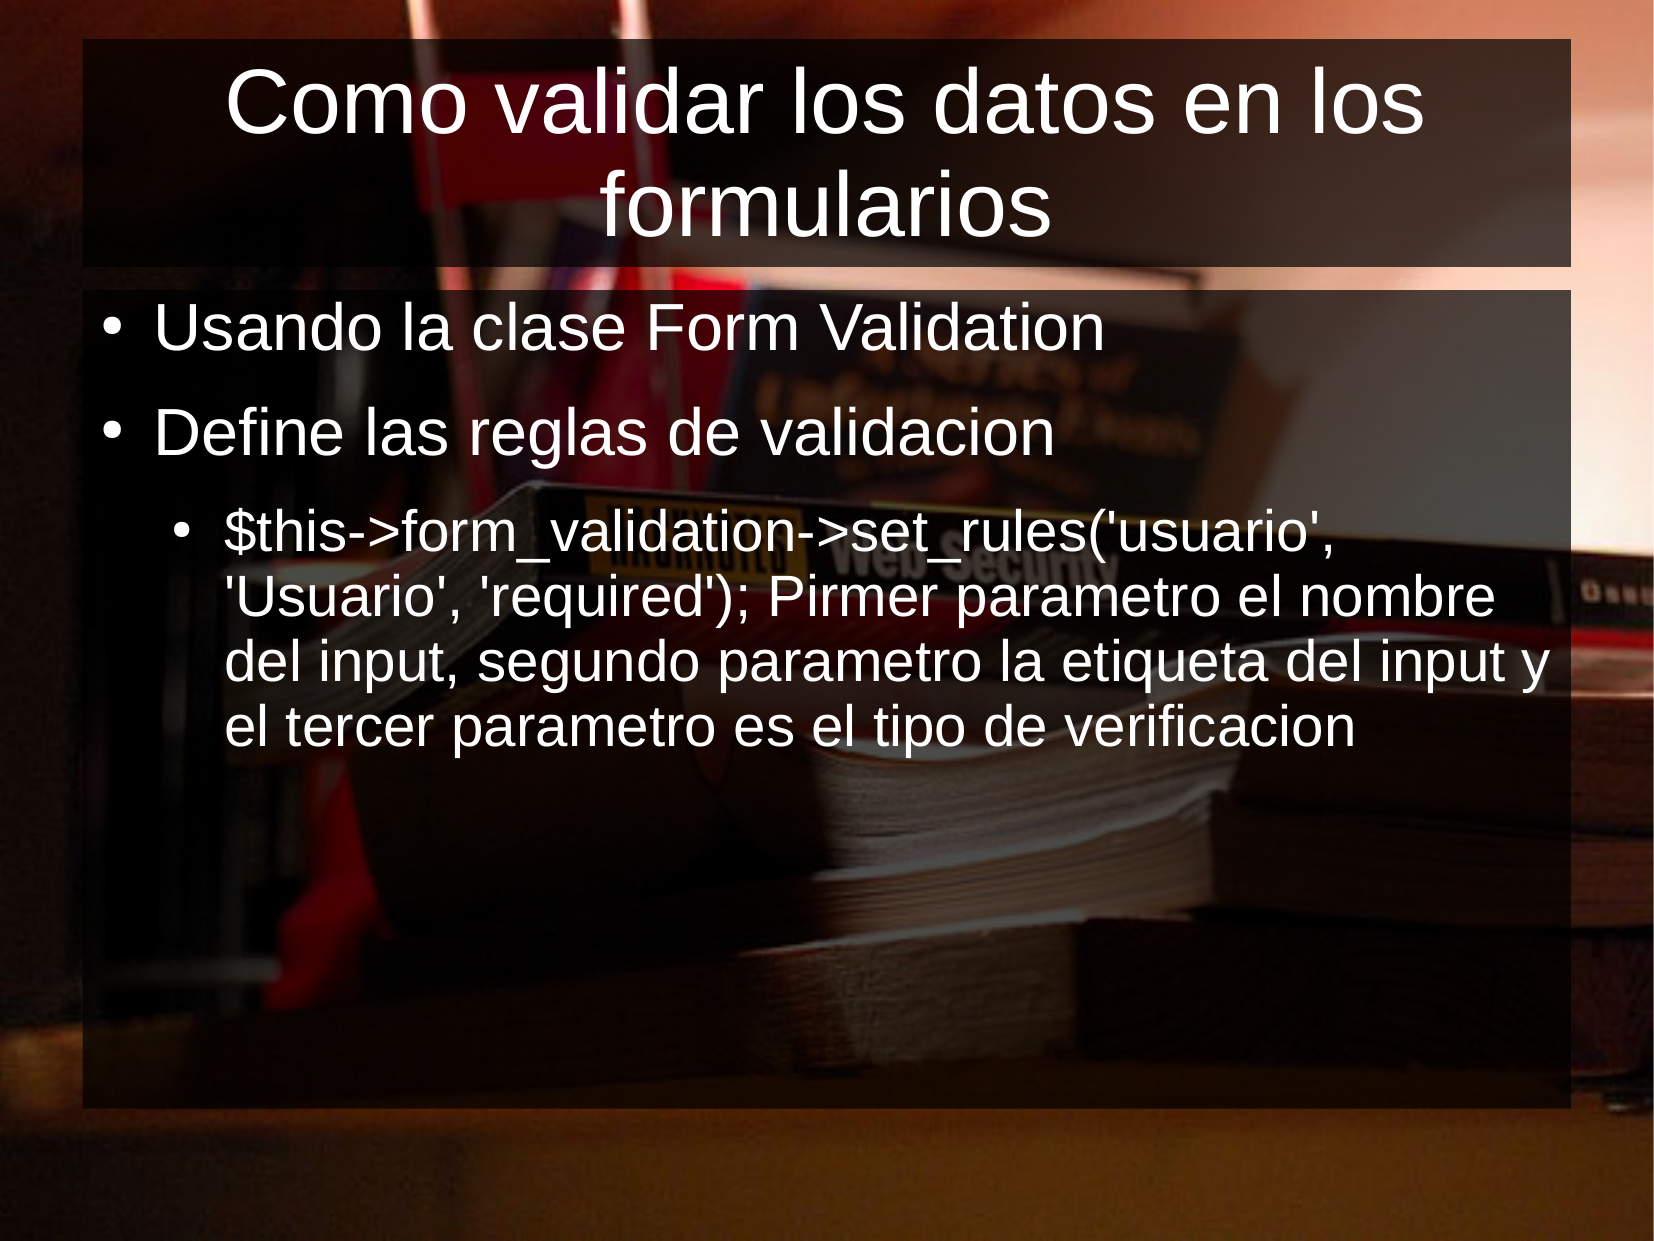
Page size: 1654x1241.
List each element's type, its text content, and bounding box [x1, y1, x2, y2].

title Como validar los datos en los formularios [82, 39, 1571, 267]
list Usando la clase Form Validation Define las reglas de validacion $this->form_validation->set_rules('usuario', 'Usuario', 'required'); Pirmer parametro el nombre del input, segundo parametro la etiqueta del input y el tercer parametro es el tipo de verificacion [82, 290, 1571, 1109]
picture [0, 0, 1654, 1241]
